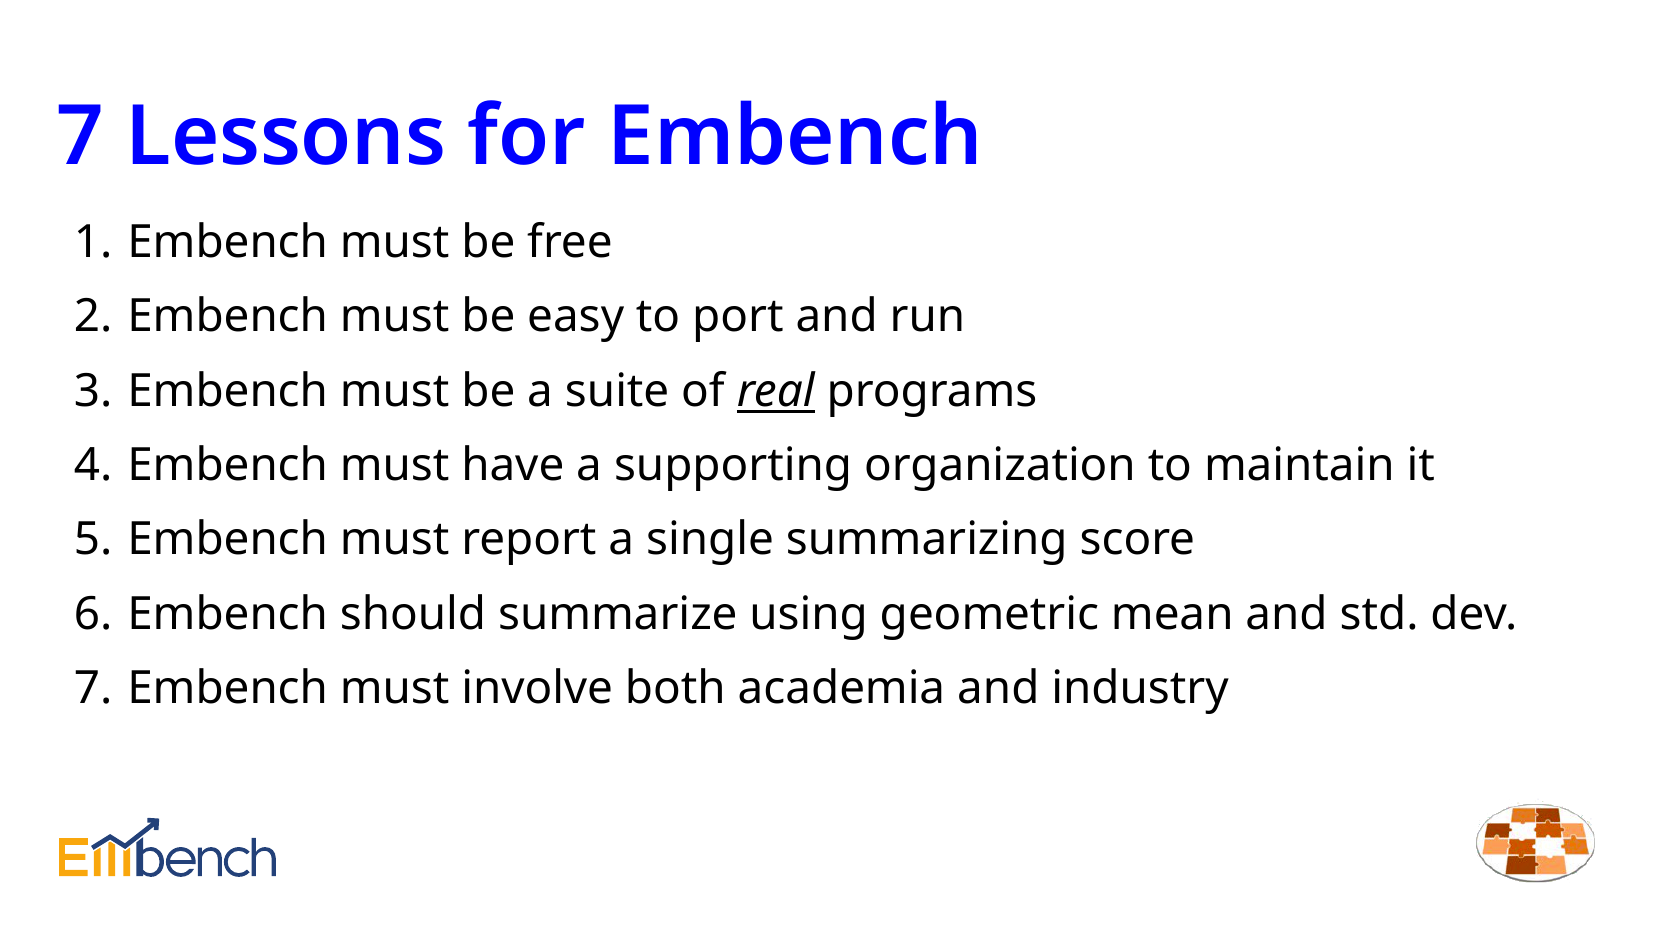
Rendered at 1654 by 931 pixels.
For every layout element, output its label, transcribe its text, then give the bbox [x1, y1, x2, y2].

list Embench must be free Embench must be easy to port and run Embench must be a suite of real programs Embench must have a supporting organization to maintain it Embench must report a single summarizing score Embench should summarize using geometric mean and std. dev. Embench must involve both academia and industry [56, 208, 1598, 827]
title 7 Lessons for Embench [56, 70, 1598, 194]
picture [1476, 827, 1595, 883]
